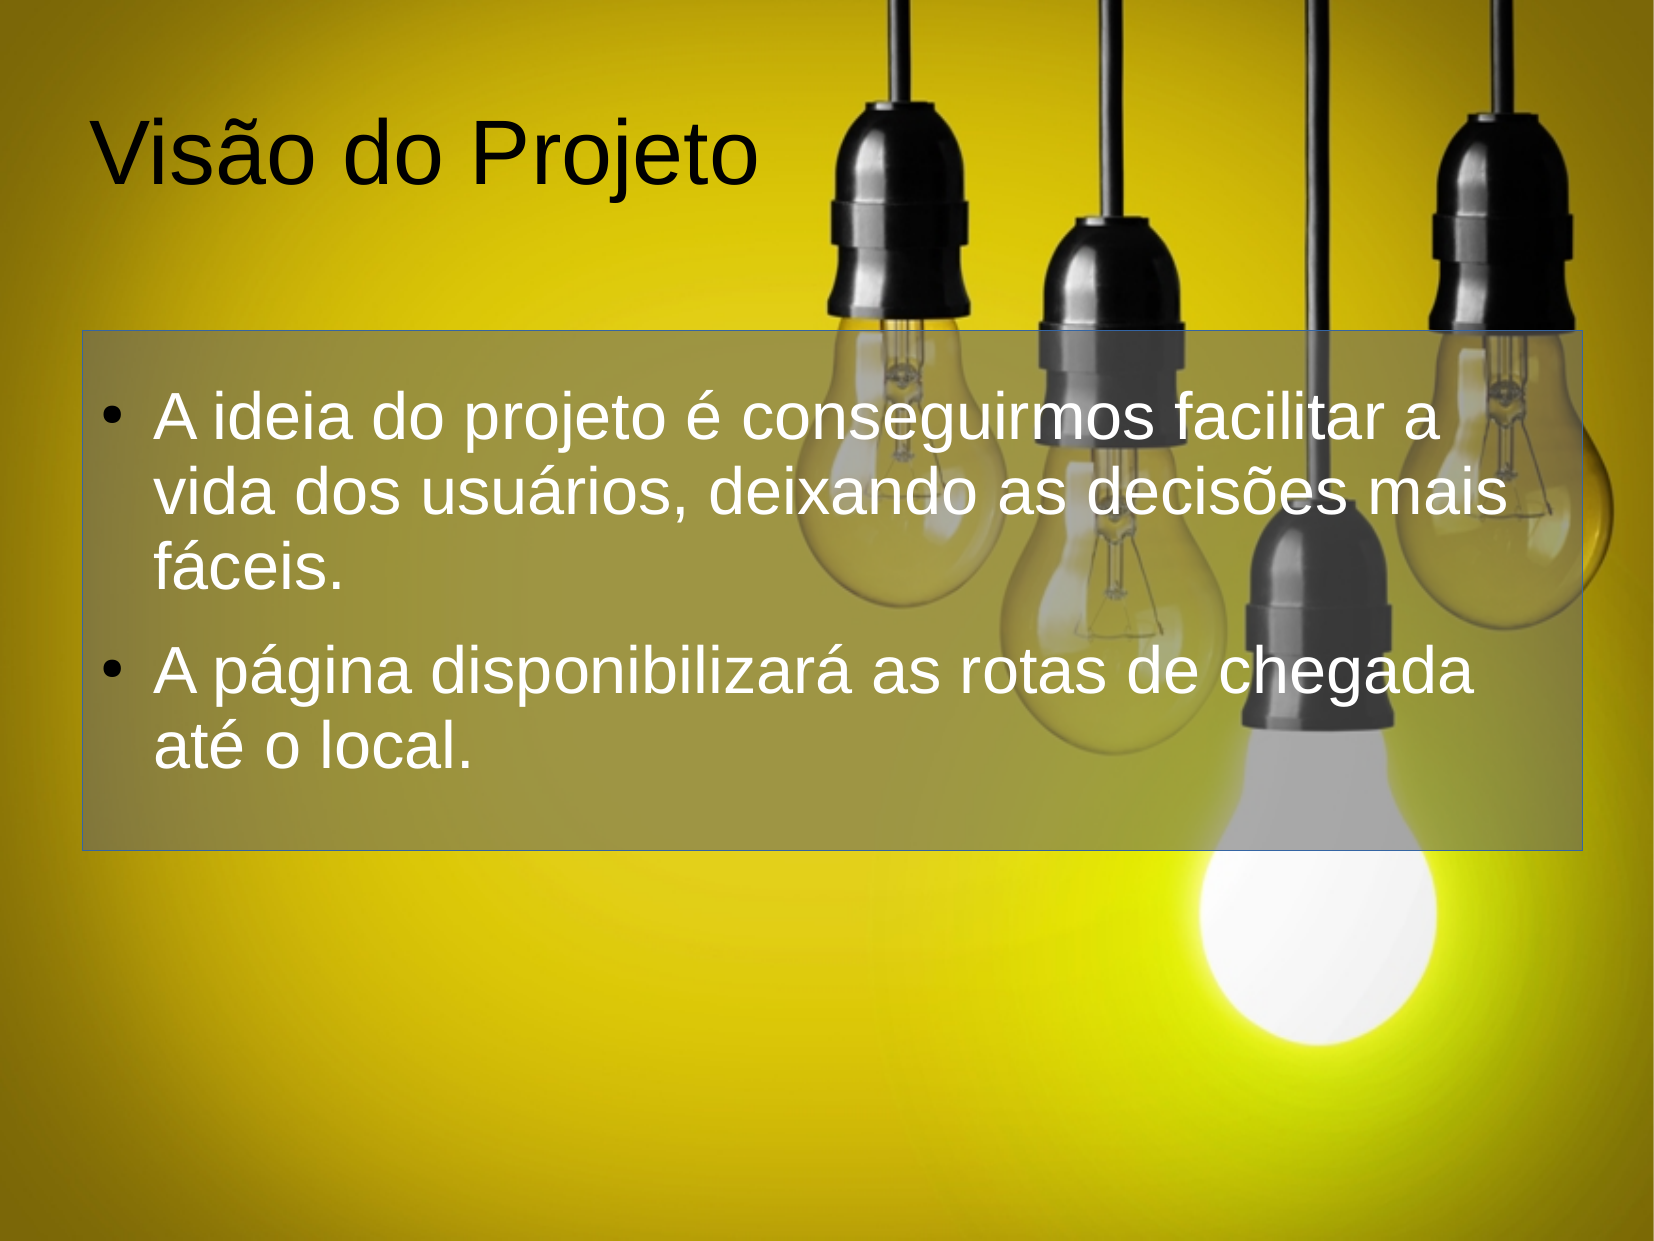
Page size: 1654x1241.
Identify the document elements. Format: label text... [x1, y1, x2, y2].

text_box [82, 330, 1583, 851]
picture [0, 0, 1654, 1241]
list A ideia do projeto é conseguirmos facilitar a vida dos usuários, deixando as decisões mais fáceis. A página disponibilizará as rotas de chegada até o local. [82, 379, 1571, 1099]
title Visão do Projeto [82, 49, 768, 257]
